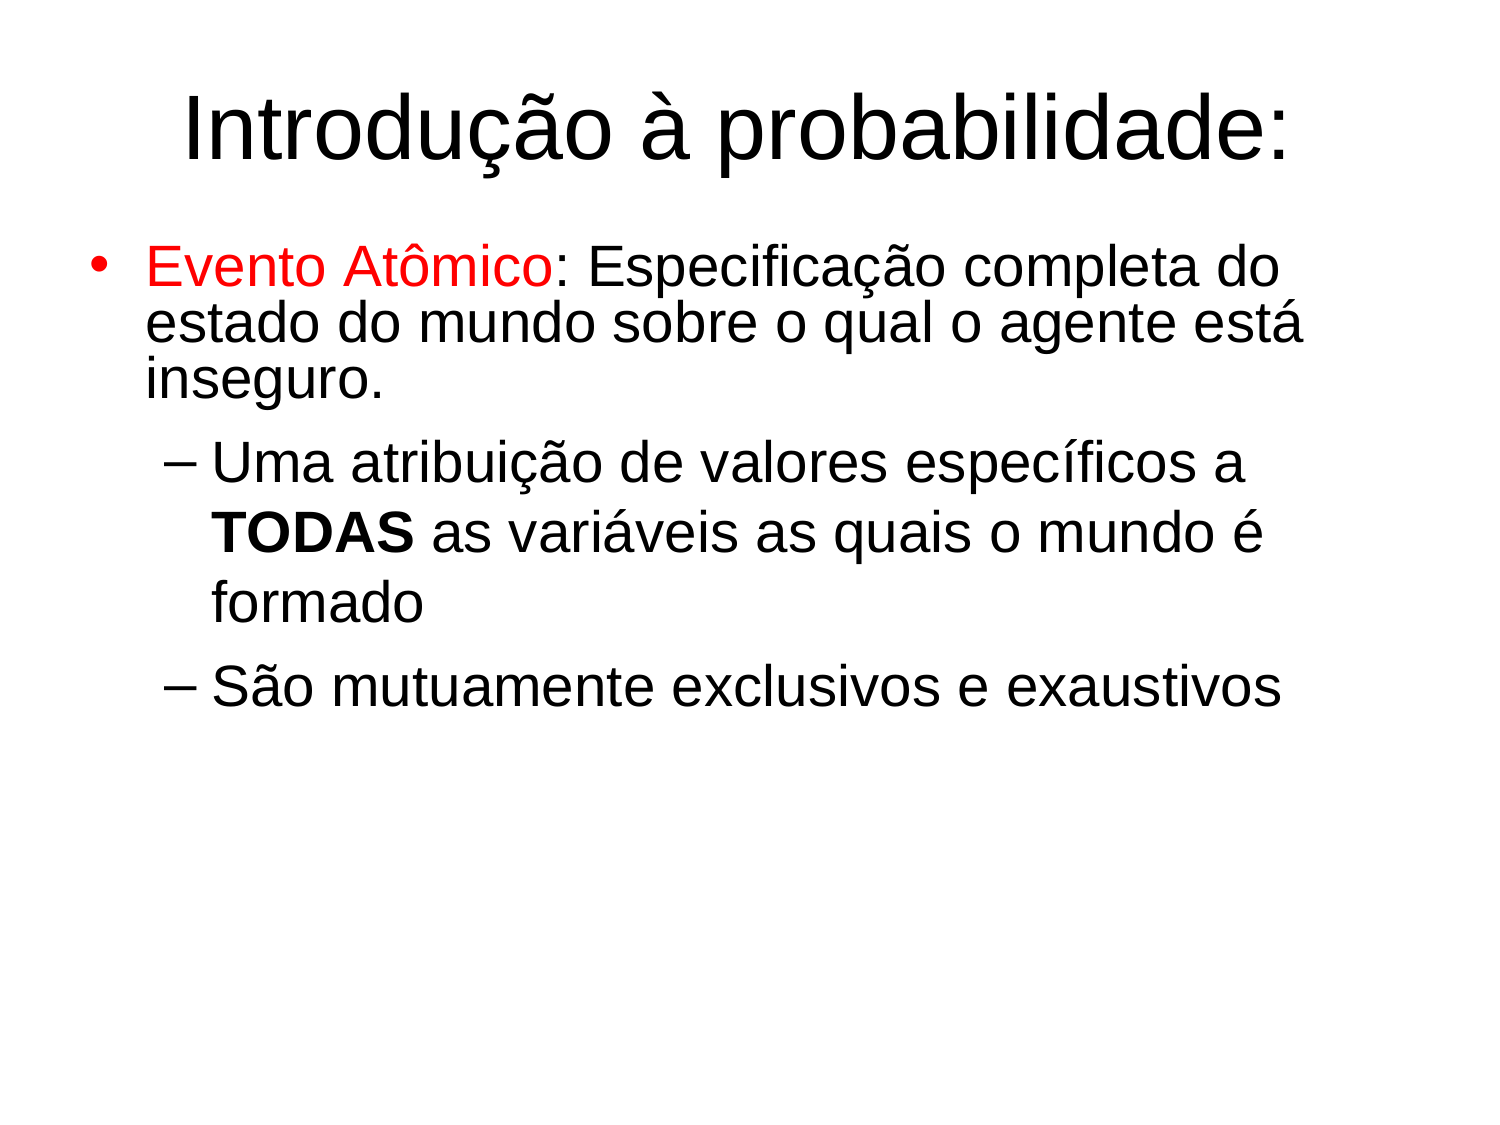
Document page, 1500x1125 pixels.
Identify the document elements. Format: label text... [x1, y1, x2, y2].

list Evento Atômico: Especificação completa do estado do mundo sobre o qual o agente está inseguro. Uma atribuição de valores específicos a TODAS as variáveis as quais o mundo é formado São mutuamente exclusivos e exaustivos [75, 234, 1426, 1041]
title Introdução à probabilidade: [75, 34, 1426, 222]
